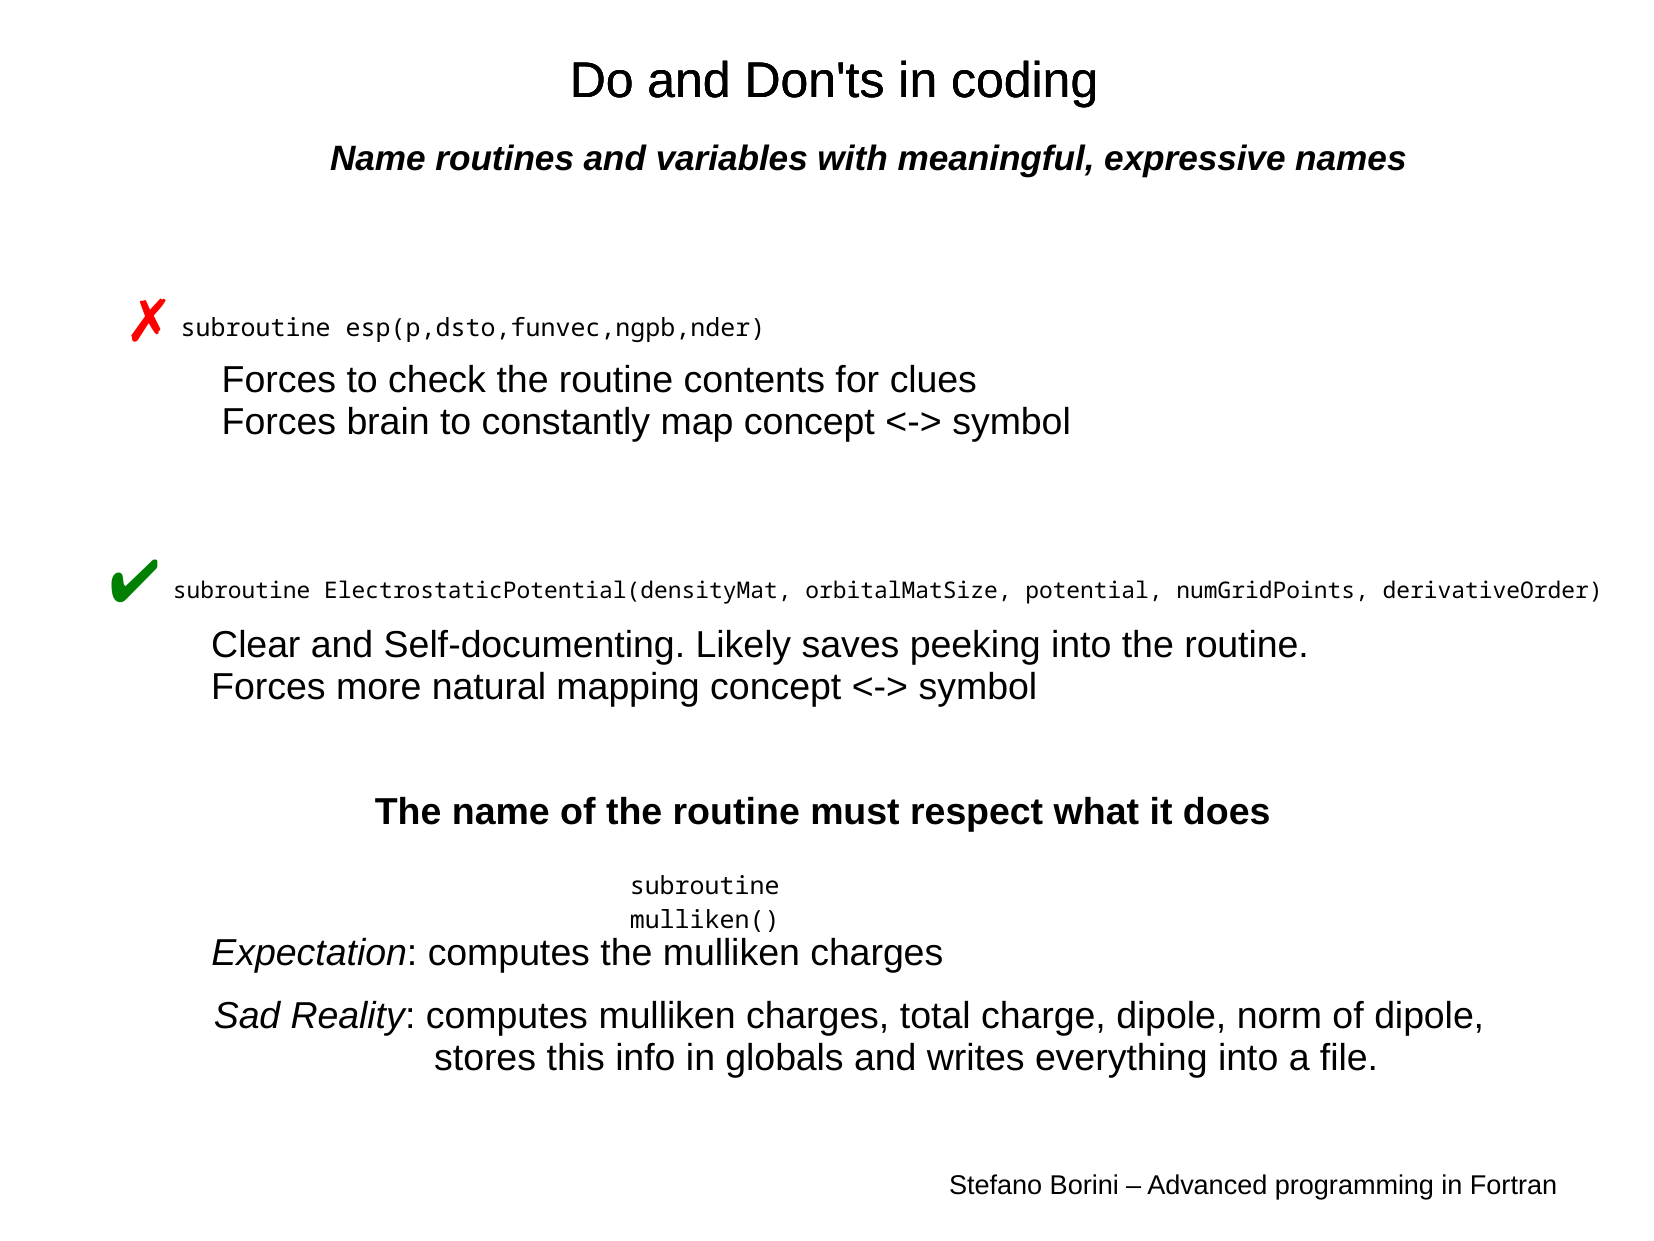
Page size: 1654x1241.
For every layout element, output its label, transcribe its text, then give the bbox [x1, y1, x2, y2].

text_box subroutine mulliken() [615, 860, 960, 923]
list Name routines and variables with meaningful, expressive names [330, 138, 1411, 214]
text_box [117, 291, 195, 349]
text_box The name of the routine must respect what it does [360, 783, 1287, 841]
text_box Do and Don'ts in coding [555, 44, 1231, 116]
text_box Sad Reality: computes mulliken charges, total charge, dipole, norm of dipole, stores this info in globals and writes everything into a file. [198, 986, 1503, 1086]
text_box subroutine esp(p,dsto,funvec,ngpb,nder) [165, 302, 781, 349]
text_box Expectation: computes the mulliken charges [196, 923, 961, 981]
text_box Clear and Self-documenting. Likely saves peeking into the routine. Forces more natural mapping concept <-> symbol [196, 615, 1327, 715]
text_box subroutine ElectrostaticPotential(densityMat, orbitalMatSize, potential, numGridPoints, derivativeOrder) [171, 567, 1629, 613]
text_box Forces to check the routine contents for clues Forces brain to constantly map concept <-> symbol [206, 351, 1087, 451]
text_box [95, 555, 171, 616]
